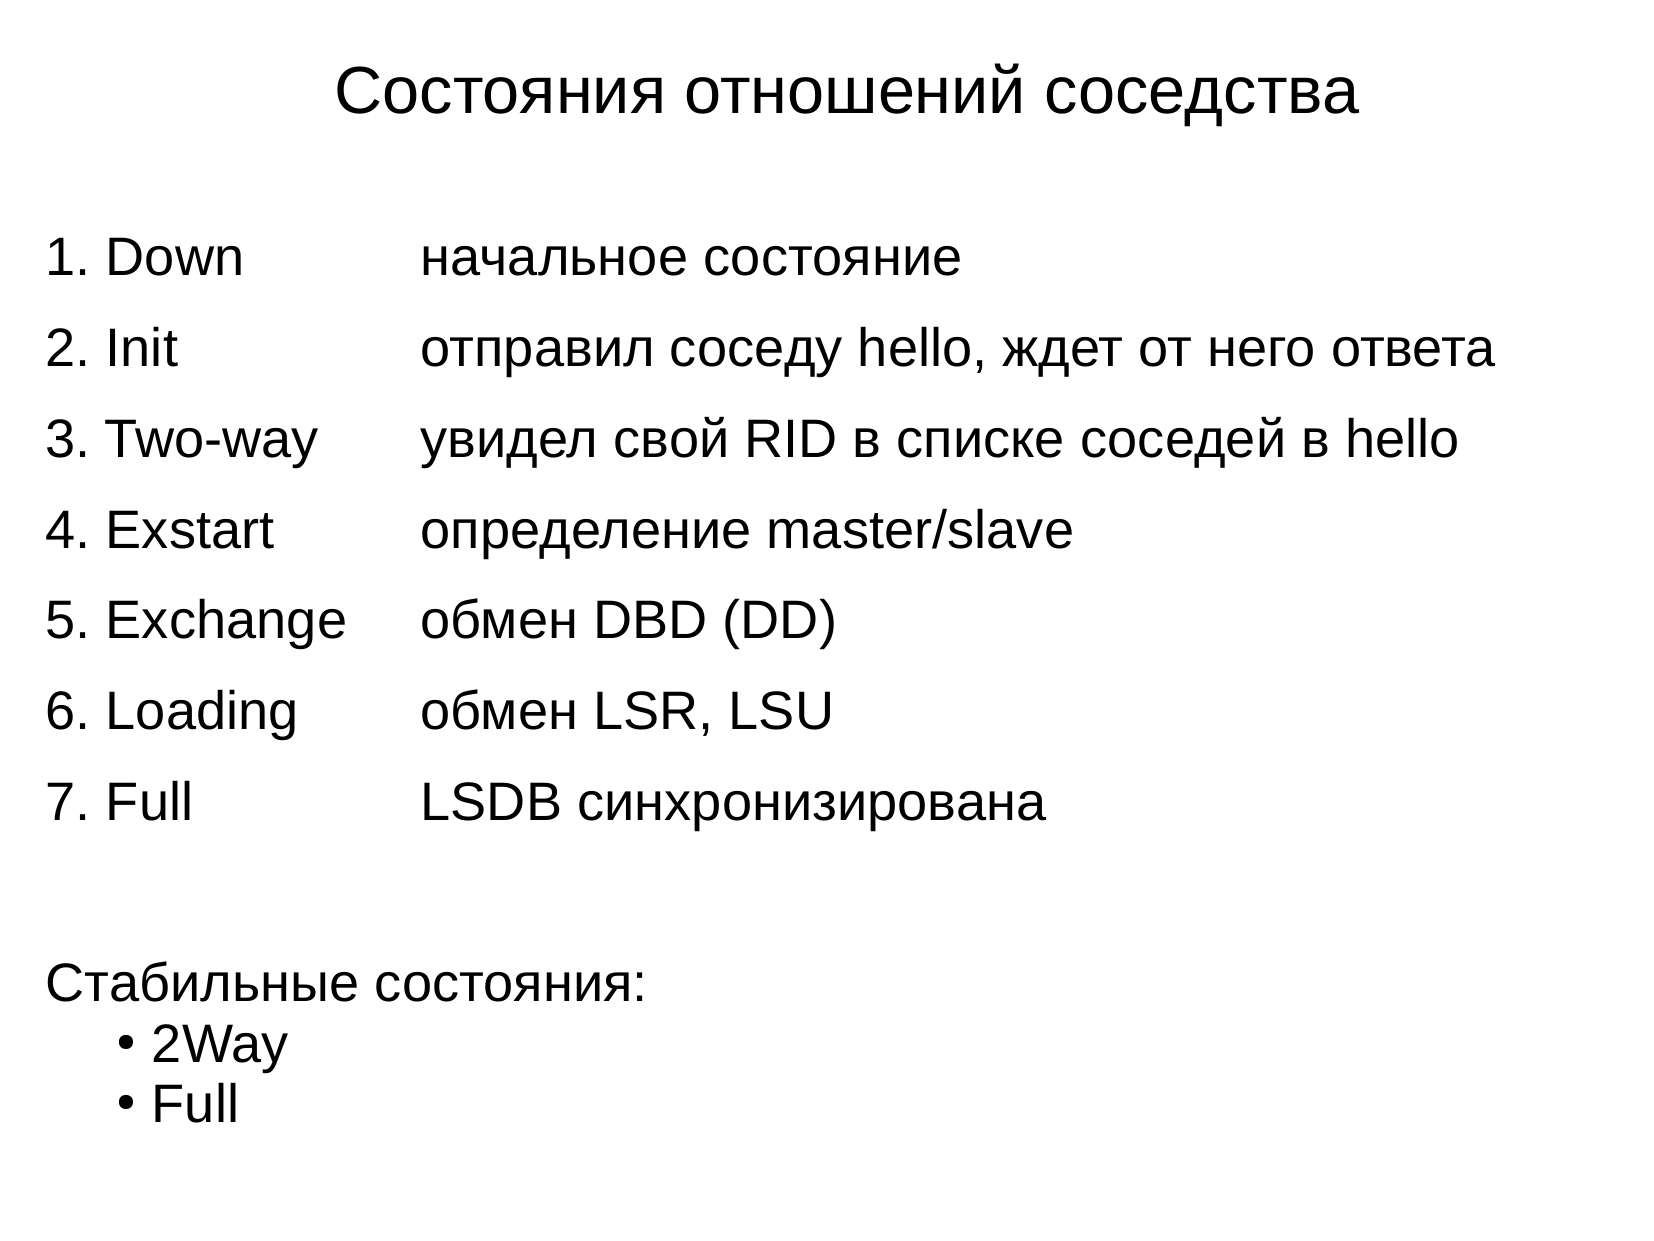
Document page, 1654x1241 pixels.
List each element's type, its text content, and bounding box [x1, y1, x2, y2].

title Состояния отношений соседства [82, 48, 1613, 133]
text_box 1. Down начальное состояние 2. Init отправил соседу hello, ждет от него ответа 3. Two-way увидел свой RID в списке соседей в hello 4. Exstart определение master/slave 5. Exchange обмен DBD (DD) 6. Loading обмен LSR, LSU 7. Full LSDB синхронизирована Стабильные состояния: 2Way Full [45, 168, 1613, 1163]
